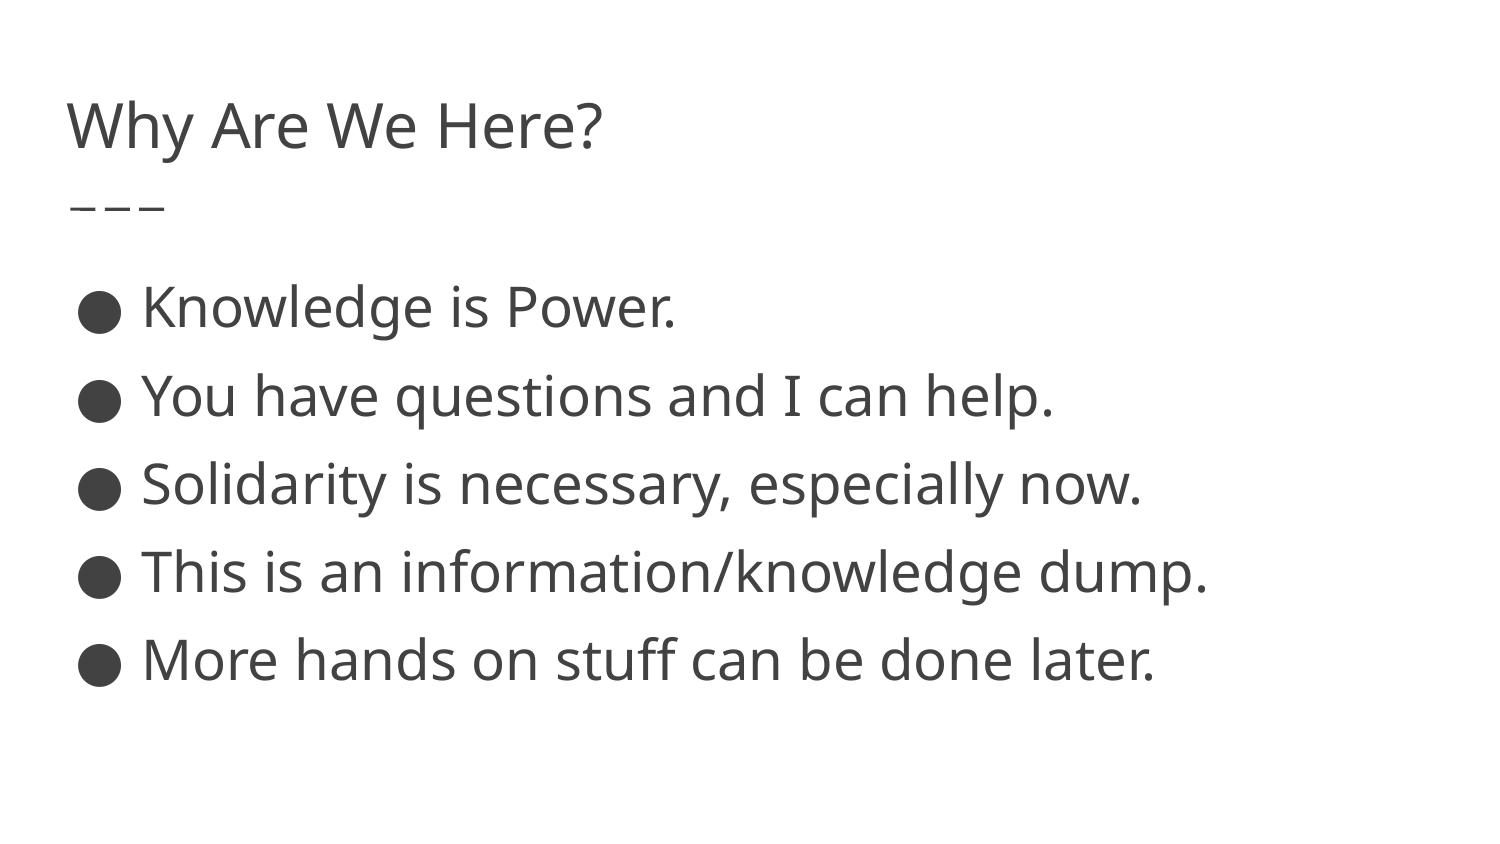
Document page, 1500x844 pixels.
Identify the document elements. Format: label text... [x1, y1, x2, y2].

list Knowledge is Power. You have questions and I can help. Solidarity is necessary, especially now. This is an information/knowledge dump. More hands on stuff can be done later. [51, 240, 1449, 750]
title Why Are We Here? [51, 61, 1449, 182]
